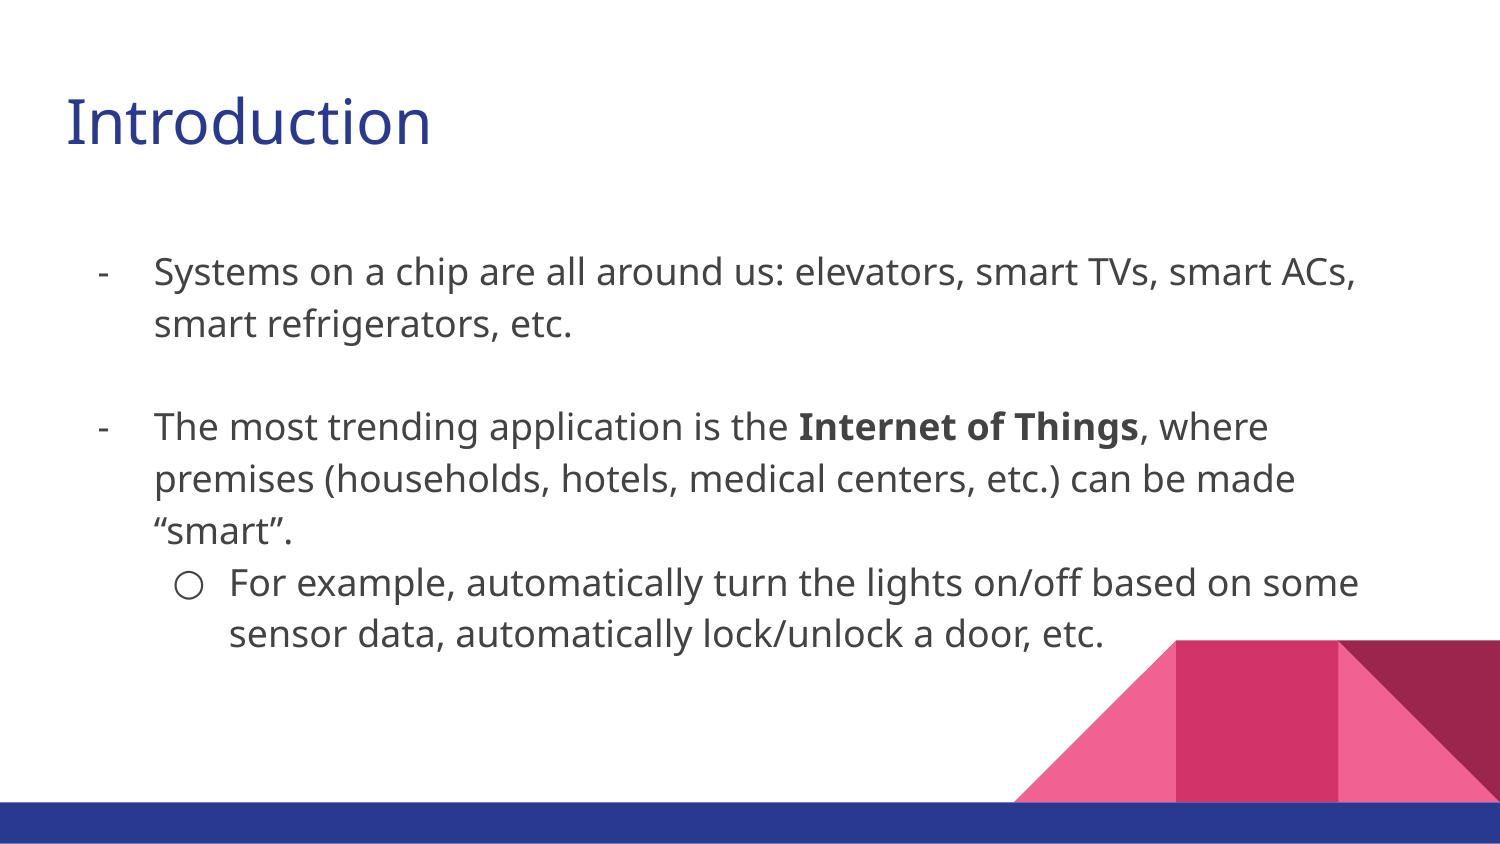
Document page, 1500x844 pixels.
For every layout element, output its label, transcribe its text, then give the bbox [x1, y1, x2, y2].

text_box Systems on a chip are all around us: elevators, smart TVs, smart ACs, smart refrigerators, etc. The most trending application is the Internet of Things, where premises (households, hotels, medical centers, etc.) can be made “smart”. For example, automatically turn the lights on/off based on some sensor data, automatically lock/unlock a door, etc. [63, 226, 1413, 773]
text_box Introduction [51, 67, 1449, 167]
